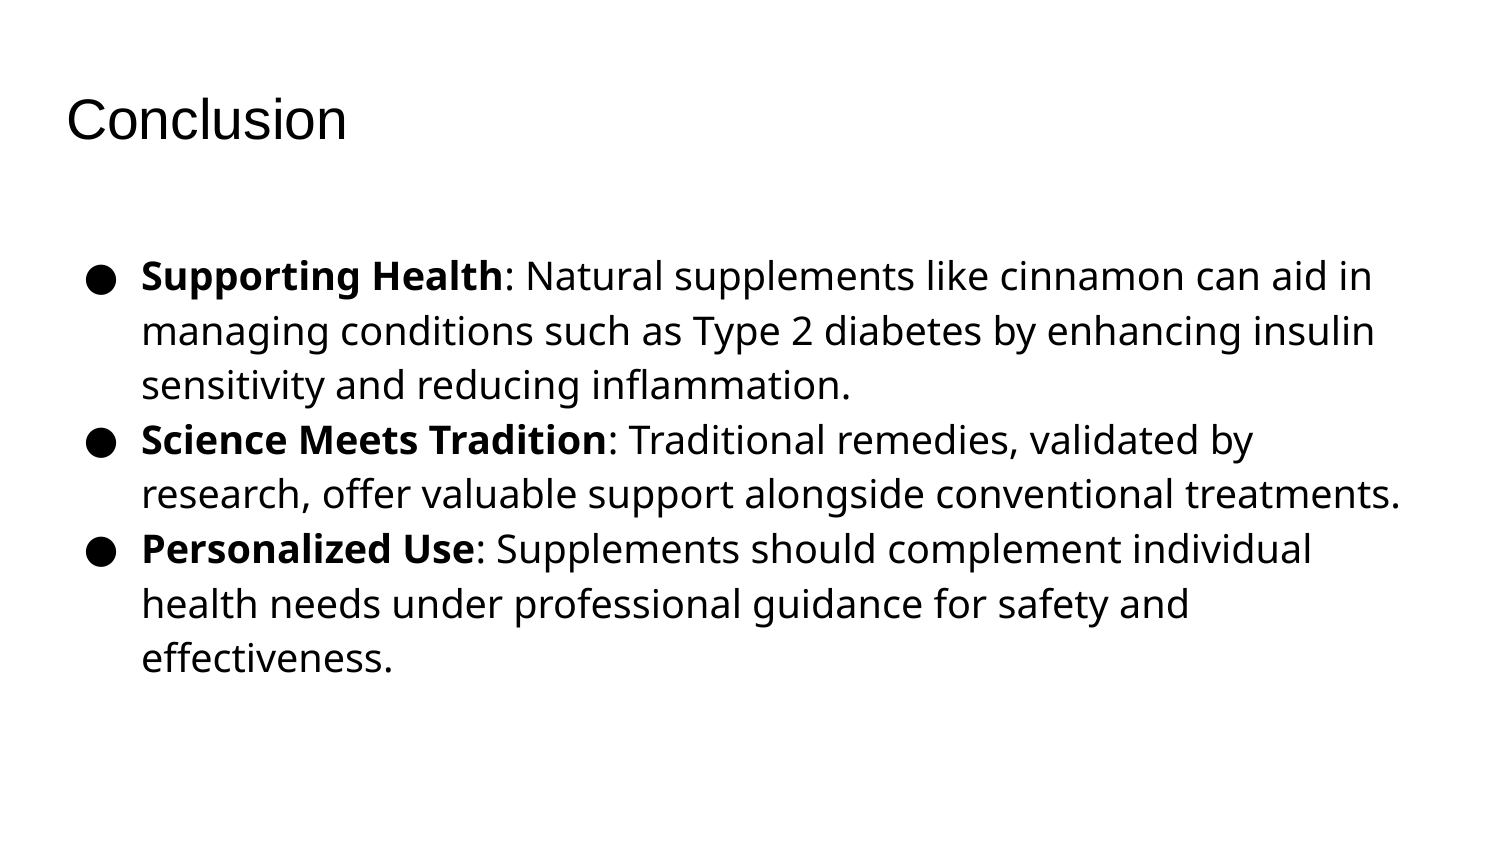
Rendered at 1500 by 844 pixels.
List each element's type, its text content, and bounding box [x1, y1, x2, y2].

list Supporting Health: Natural supplements like cinnamon can aid in managing conditions such as Type 2 diabetes by enhancing insulin sensitivity and reducing inflammation. Science Meets Tradition: Traditional remedies, validated by research, offer valuable support alongside conventional treatments. Personalized Use: Supplements should complement individual health needs under professional guidance for safety and effectiveness. [51, 229, 1449, 750]
title Conclusion [51, 72, 1449, 167]
